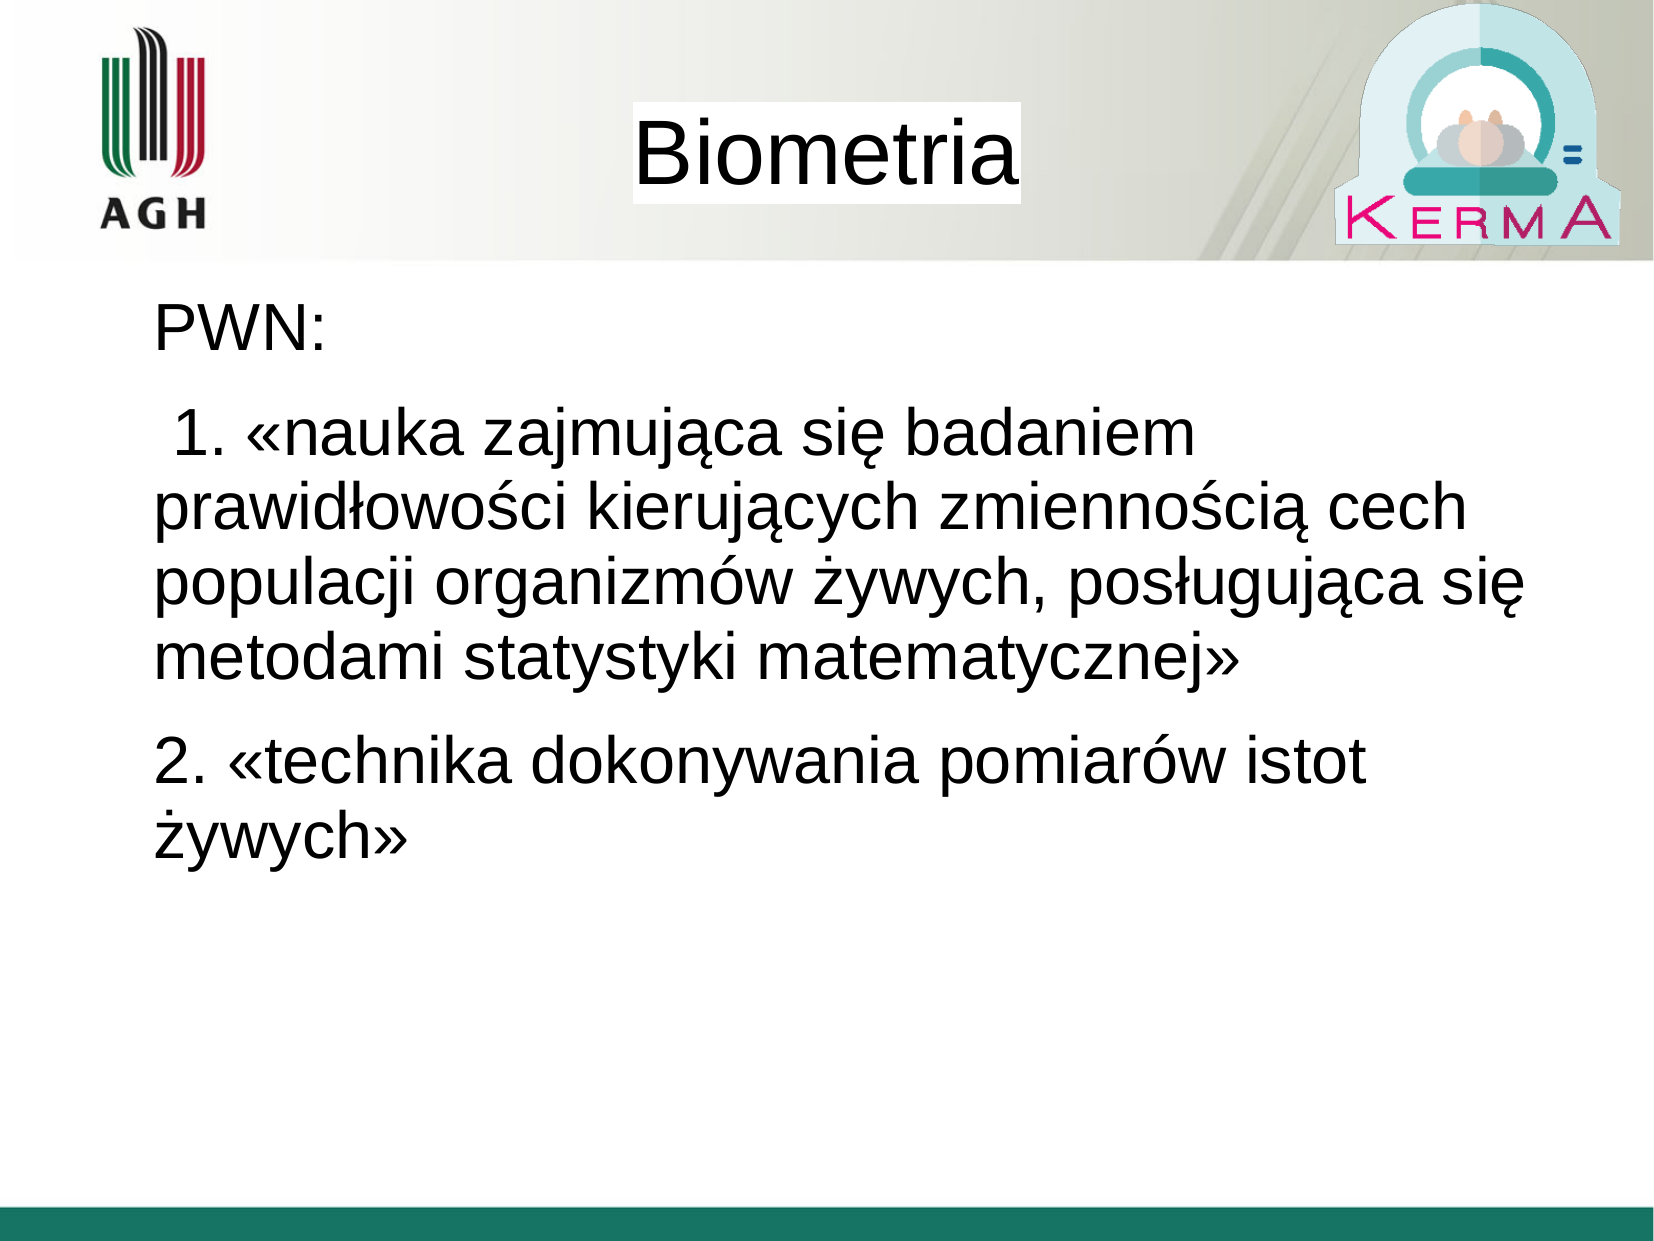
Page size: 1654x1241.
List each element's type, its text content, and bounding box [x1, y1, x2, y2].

title Biometria [82, 49, 1305, 257]
list PWN: 1. «nauka zajmująca się badaniem prawidłowości kierujących zmiennością cech populacji organizmów żywych, posługująca się metodami statystyki matematycznej» 2. «technika dokonywania pomiarów istot żywych» [82, 290, 1571, 1010]
picture [0, 0, 1654, 1241]
